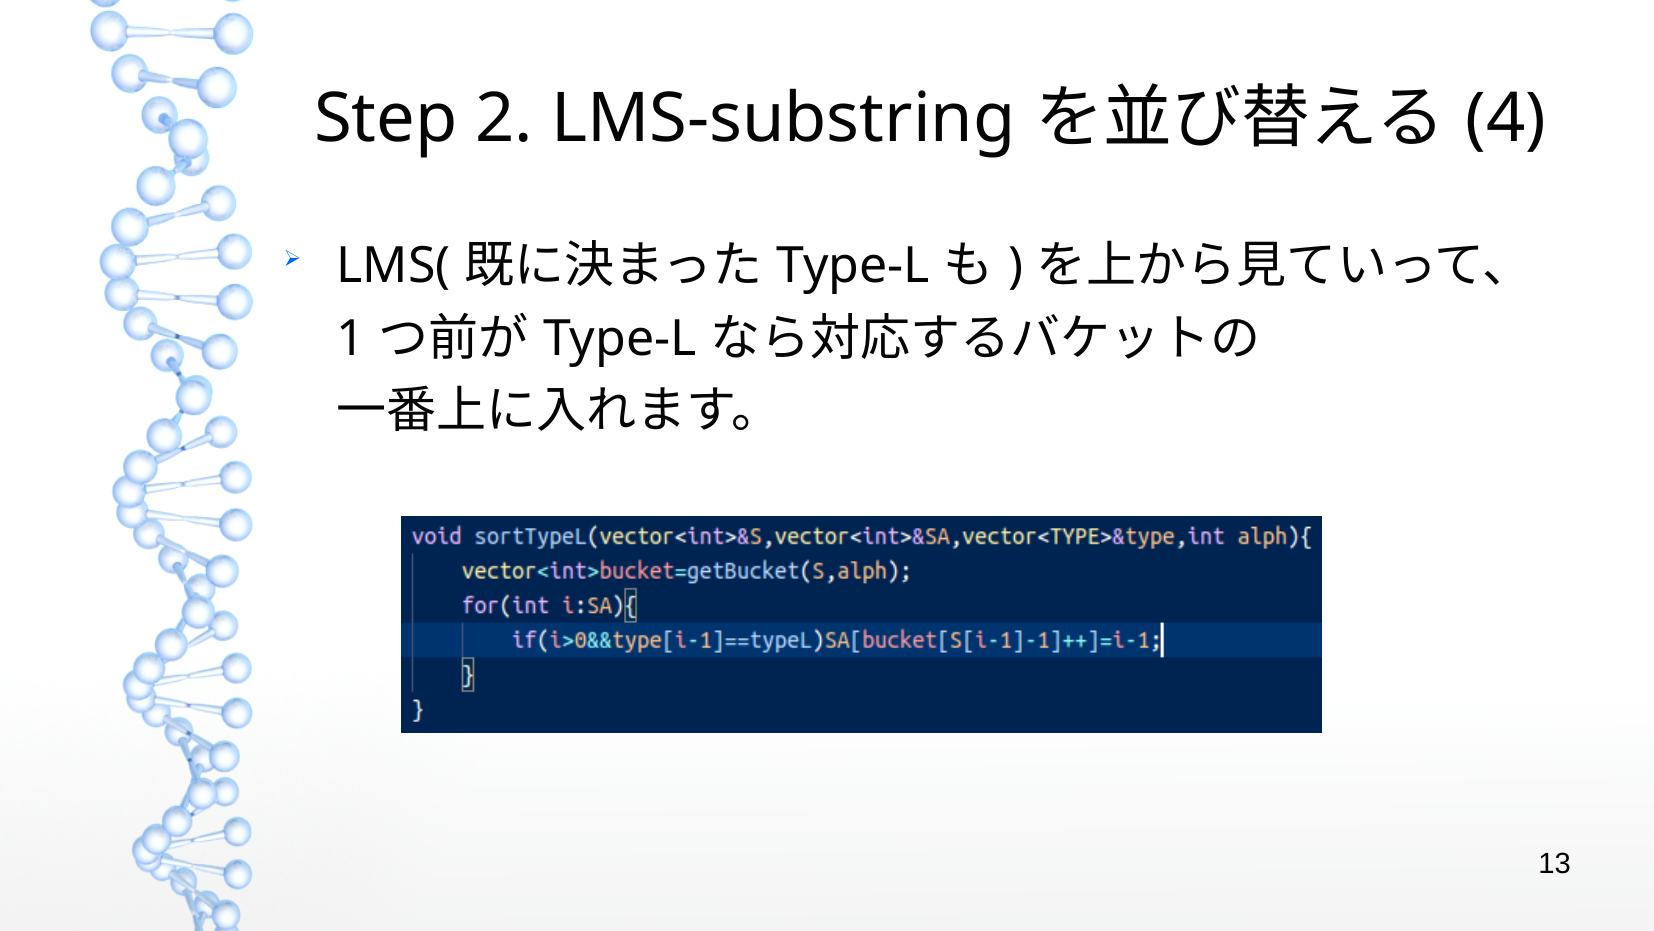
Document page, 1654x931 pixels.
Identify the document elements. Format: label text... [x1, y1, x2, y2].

picture [0, 0, 1654, 931]
list LMS(既に決まったType-Lも)を上から見ていって、 1つ前がType-Lなら対応するバケットの 一番上に入れます。 [265, 224, 1595, 764]
title Step 2. LMS-substringを並び替える(4) [265, 35, 1595, 189]
